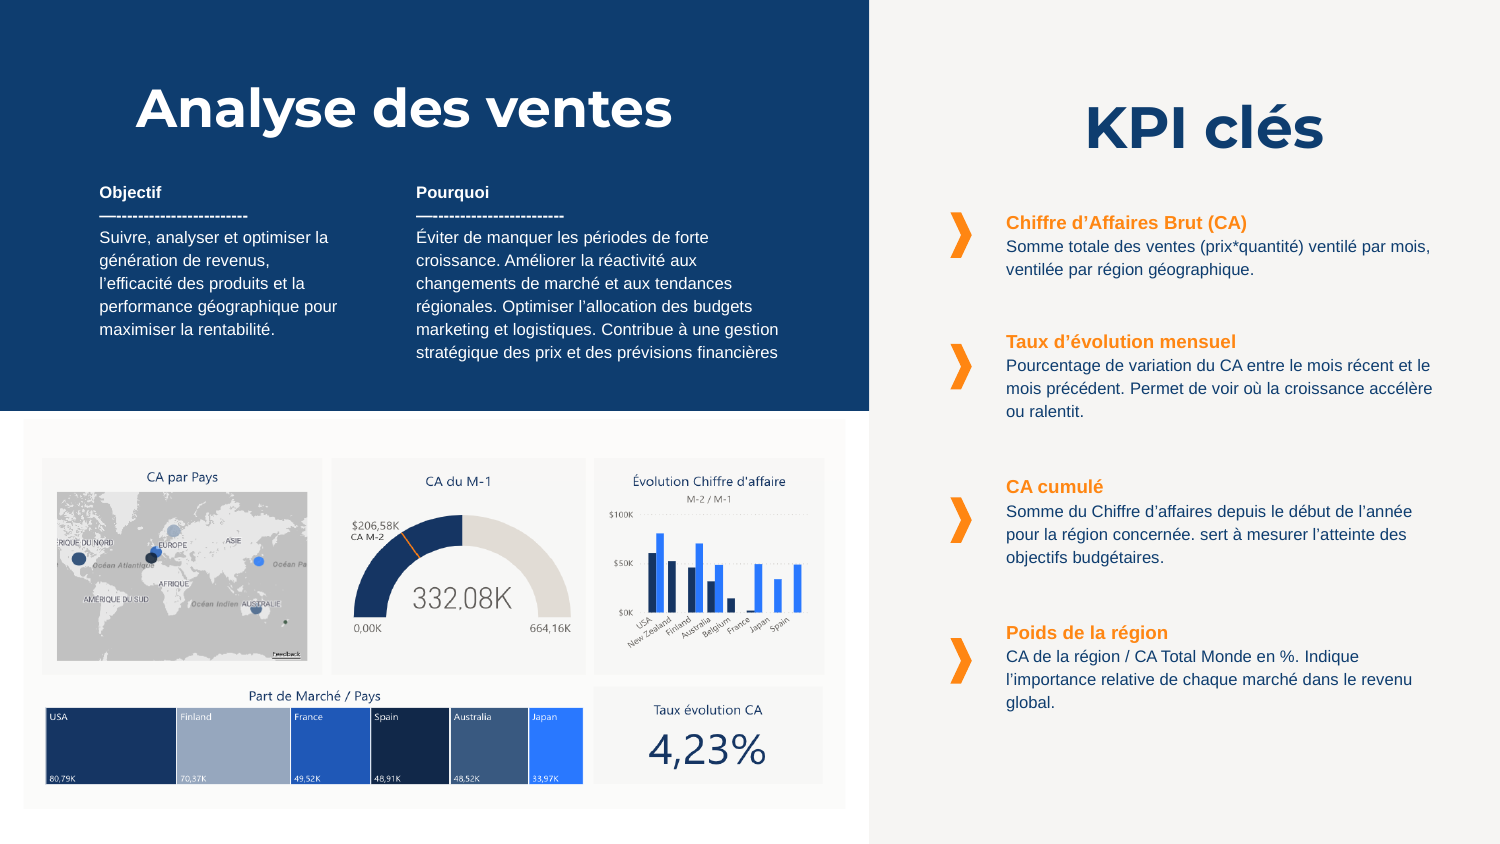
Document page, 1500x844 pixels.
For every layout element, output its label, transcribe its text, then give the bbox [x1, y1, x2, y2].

list Pourquoi —------------------------ Éviter de manquer les périodes de forte croissance. Améliorer la réactivité aux changements de marché et aux tendances régionales. Optimiser l’allocation des budgets marketing et logistiques. Contribue à une gestion stratégique des prix et des prévisions financières [401, 163, 804, 352]
list Objectif —------------------------ Suivre, analyser et optimiser la génération de revenus, l’efficacité des produits et la performance géographique pour maximiser la rentabilité. [84, 163, 358, 321]
picture [23, 419, 846, 809]
list Chiffre d’Affaires Brut (CA) Somme totale des ventes (prix*quantité) ventilé par mois, ventilée par région géographique. Taux d’évolution mensuel Pourcentage de variation du CA entre le mois récent et le mois précédent. Permet de voir où la croissance accélère ou ralentit. CA cumulé Somme du Chiffre d’affaires depuis le début de l’année pour la région concernée. sert à mesurer l’atteinte des objectifs budgétaires. Poids de la région CA de la région / CA Total Monde en %. Indique l’importance relative de chaque marché dans le revenu global. [991, 192, 1460, 767]
title Analyse des ventes [117, 60, 692, 213]
text_box [0, 0, 1500, 844]
title KPI clés [1018, 75, 1391, 178]
